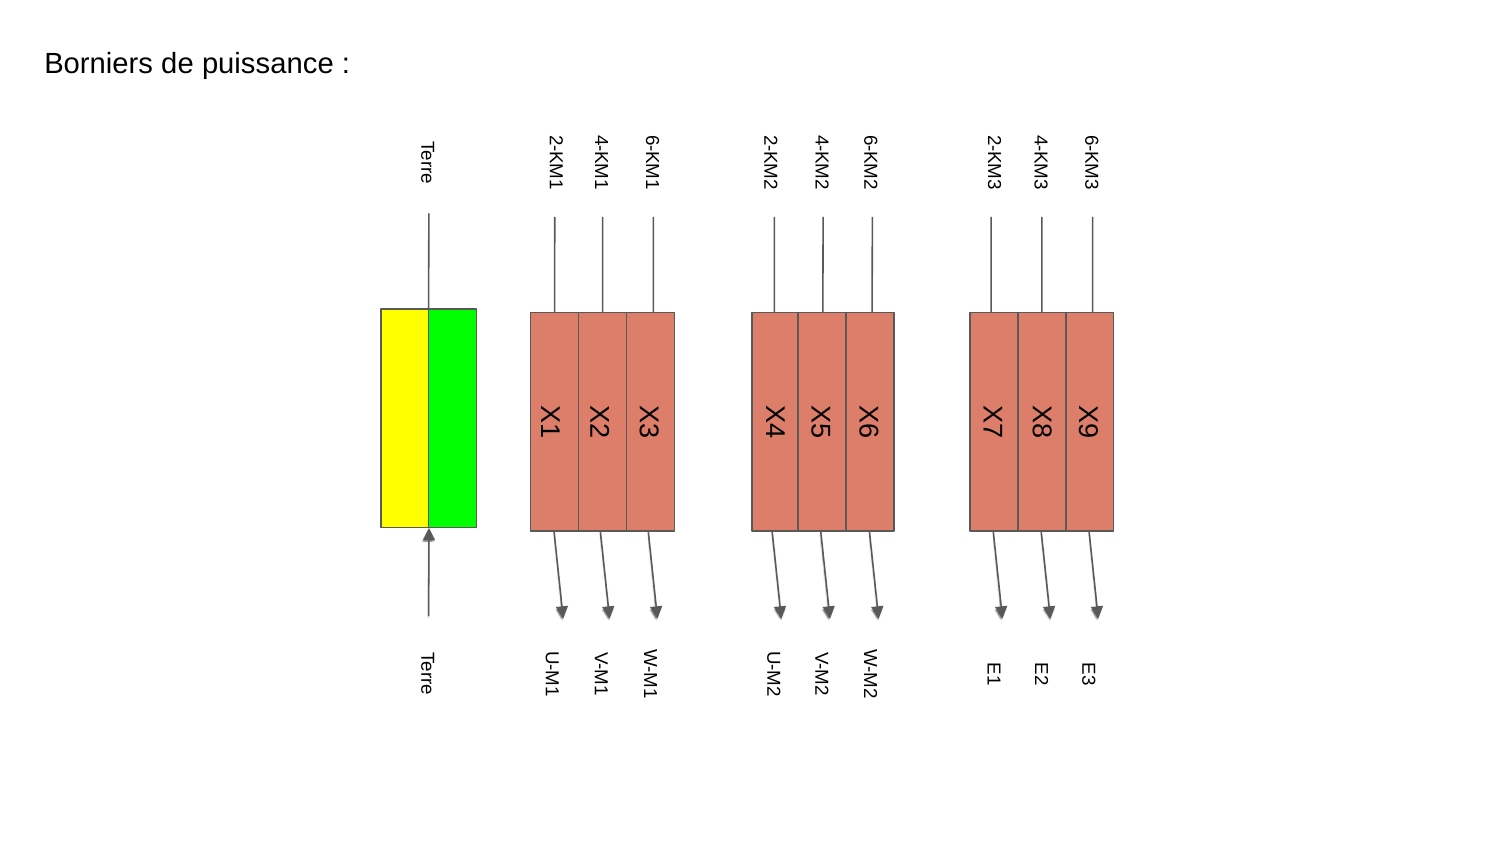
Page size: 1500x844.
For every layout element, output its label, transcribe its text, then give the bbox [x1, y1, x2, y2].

text_box 4-KM2 [796, 113, 845, 212]
text_box [751, 312, 894, 371]
text_box E2 [1022, 625, 1063, 724]
text_box E1 [968, 625, 1022, 724]
text_box W-M2 [845, 625, 898, 724]
text_box Borniers de puissance : [29, 29, 369, 95]
text_box X4 [745, 371, 791, 473]
text_box E3 [1063, 625, 1117, 724]
text_box X1 [520, 371, 570, 473]
text_box V-M2 [796, 625, 845, 724]
text_box V-M1 [580, 625, 625, 724]
text_box X3 [619, 371, 683, 473]
text_box Terre [402, 109, 456, 217]
text_box [751, 473, 894, 532]
text_box X2 [570, 371, 619, 473]
text_box [380, 309, 477, 528]
text_box 6-KM3 [1066, 113, 1120, 212]
text_box 6-KM1 [629, 113, 680, 212]
text_box Terre [402, 620, 456, 728]
text_box X6 [839, 371, 902, 473]
text_box 2-KM2 [745, 113, 796, 212]
text_box 4-KM3 [1022, 113, 1066, 212]
text_box [970, 473, 1114, 532]
text_box W-M1 [625, 625, 678, 724]
text_box X7 [963, 371, 1012, 473]
text_box 4-KM1 [576, 113, 630, 212]
text_box X8 [1012, 371, 1058, 473]
text_box X5 [791, 371, 839, 473]
text_box [530, 312, 675, 371]
text_box 2-KM1 [531, 113, 576, 212]
text_box 2-KM3 [969, 113, 1023, 212]
text_box U-M2 [748, 625, 796, 724]
text_box [530, 473, 675, 532]
text_box 6-KM2 [845, 113, 899, 212]
text_box U-M1 [527, 625, 580, 724]
text_box X9 [1058, 371, 1122, 473]
text_box [970, 312, 1114, 371]
